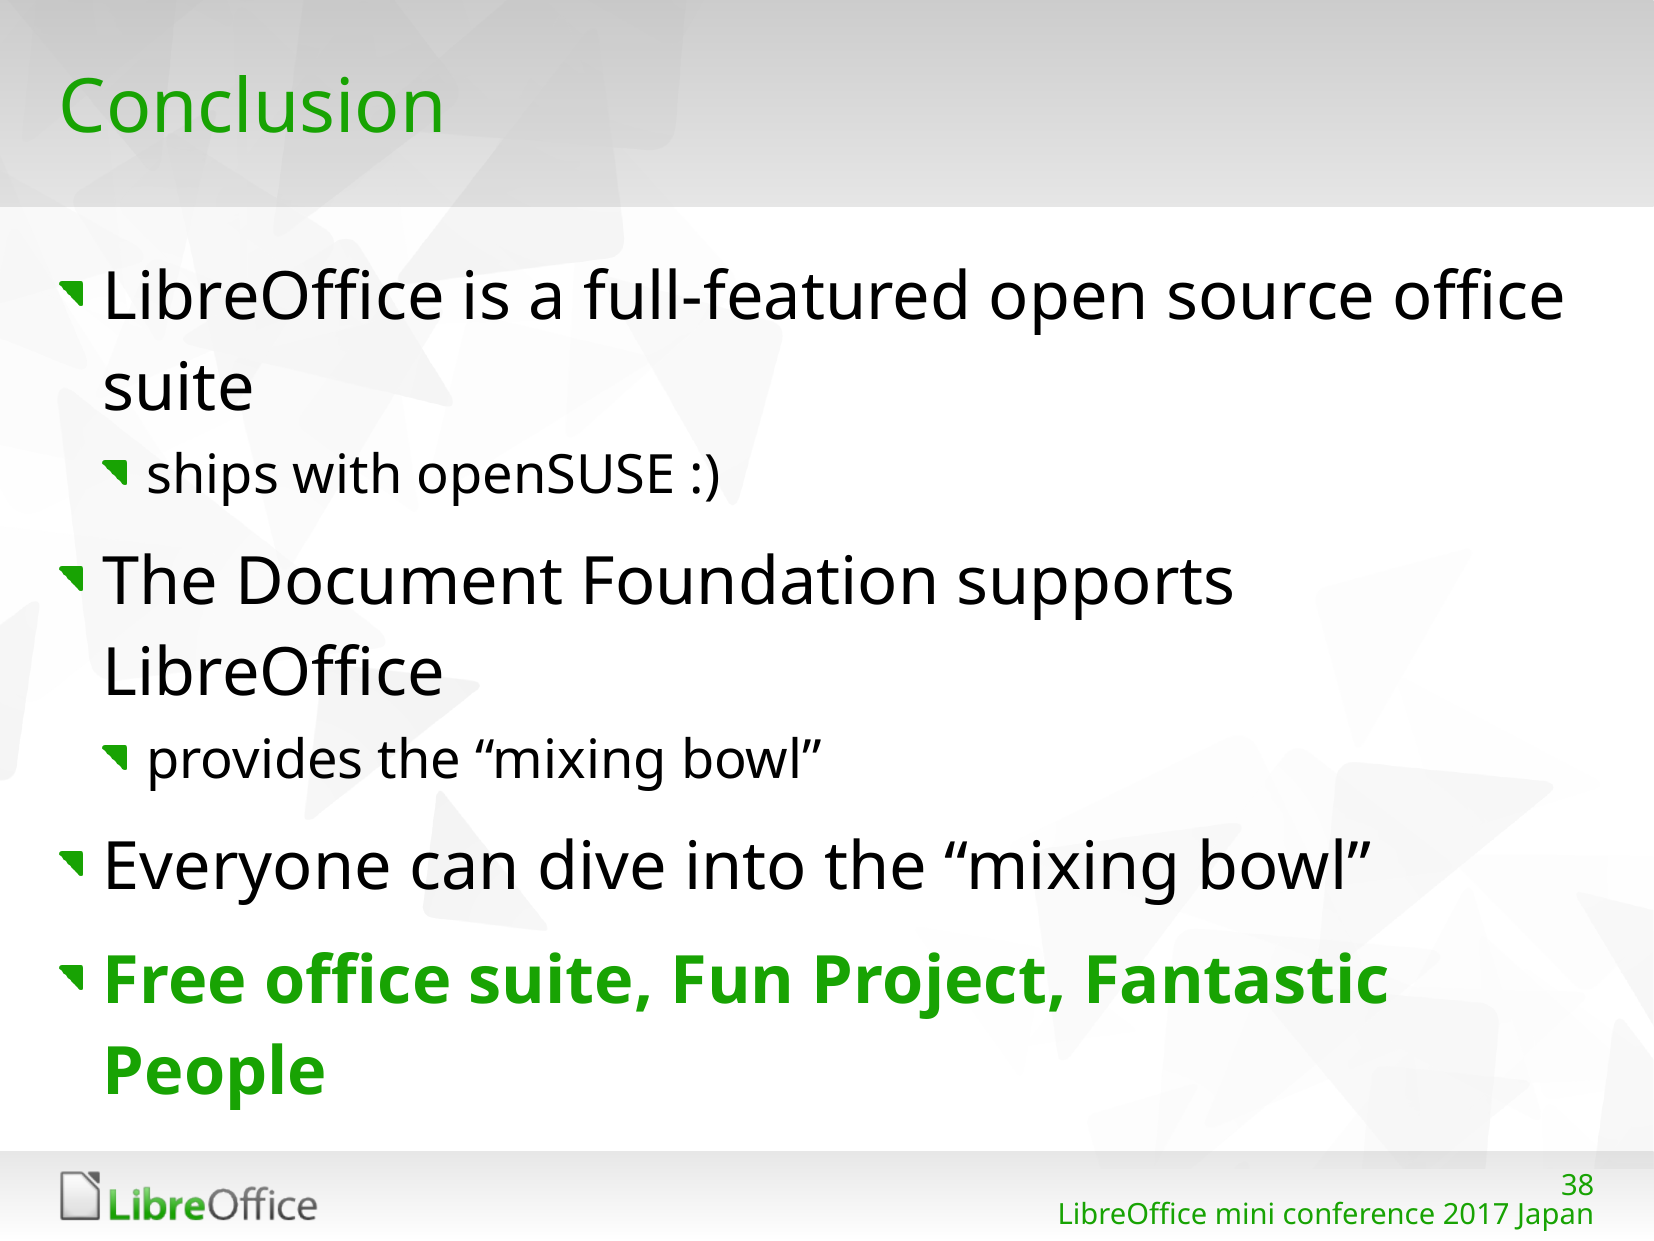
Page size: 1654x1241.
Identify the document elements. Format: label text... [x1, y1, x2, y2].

picture [1245, 986, 1257, 996]
picture [1132, 986, 1144, 996]
picture [915, 548, 1654, 1169]
picture [41, 1152, 337, 1240]
picture [0, 0, 783, 931]
list LibreOffice is a full-featured open source office suite ships with openSUSE :) The Document Foundation supports LibreOffice provides the “mixing bowl” Everyone can dive into the “mixing bowl” Free office suite, Fun Project, Fantastic People [59, 248, 1595, 984]
picture [59, 984, 83, 990]
title Conclusion [59, 29, 1595, 178]
